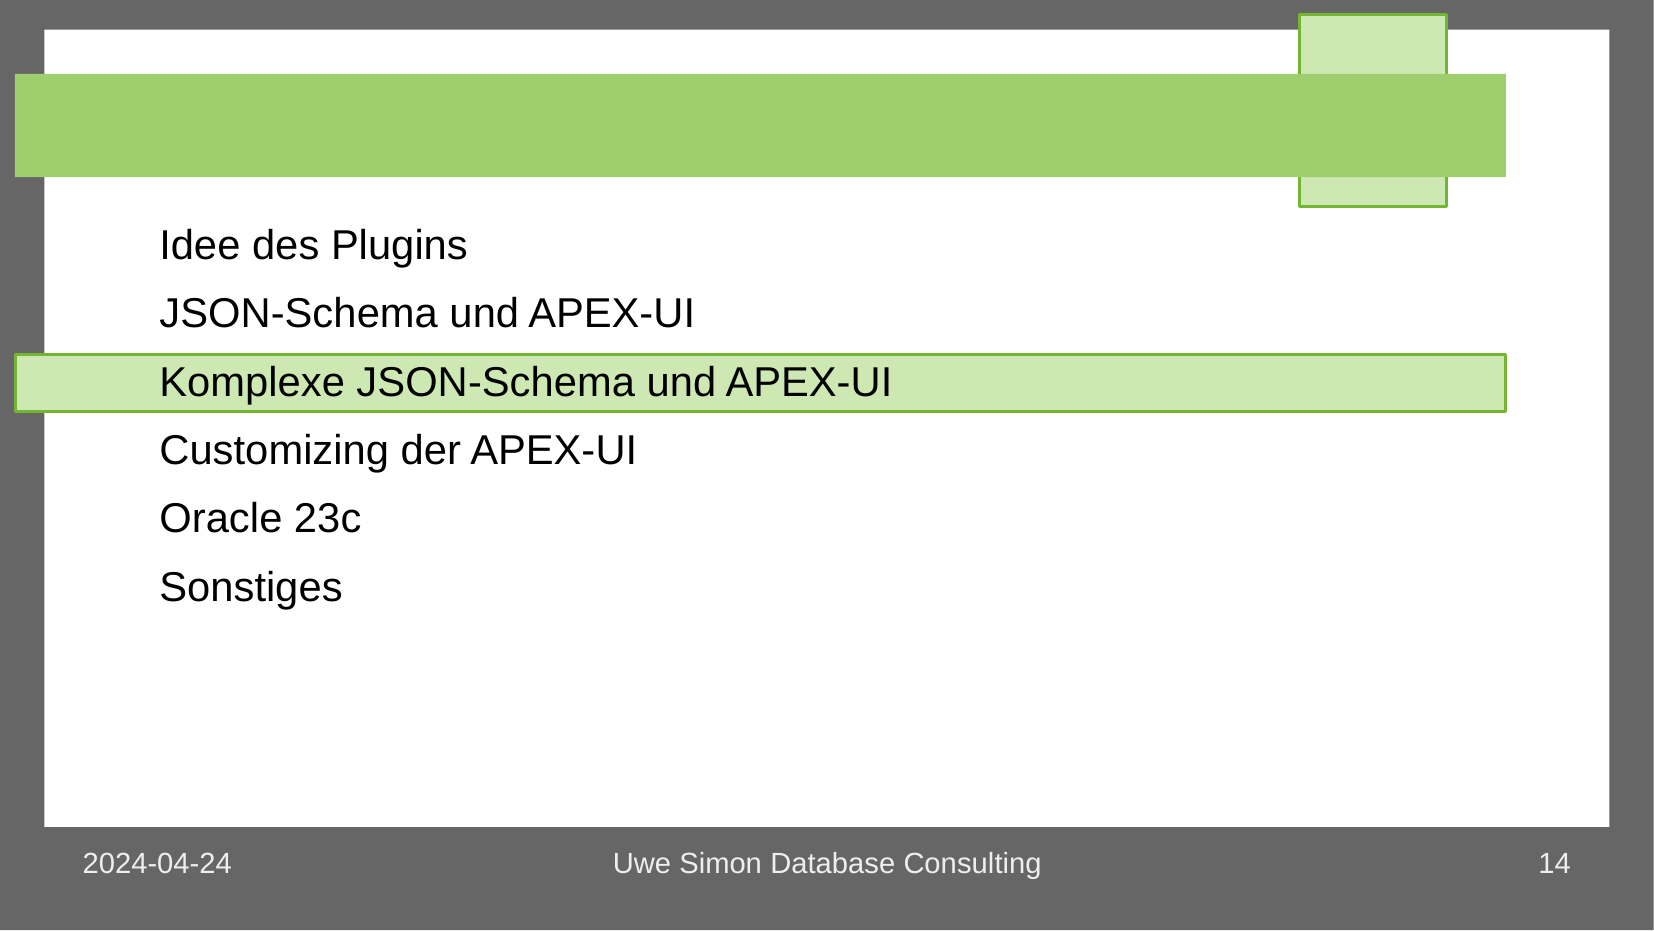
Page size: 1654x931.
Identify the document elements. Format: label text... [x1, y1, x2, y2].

list Idee des Plugins JSON-Schema und APEX-UI Komplexe JSON-Schema und APEX-UI Customizing der APEX-UI Oracle 23c Sonstiges [88, 221, 1565, 813]
text_box [15, 354, 88, 412]
